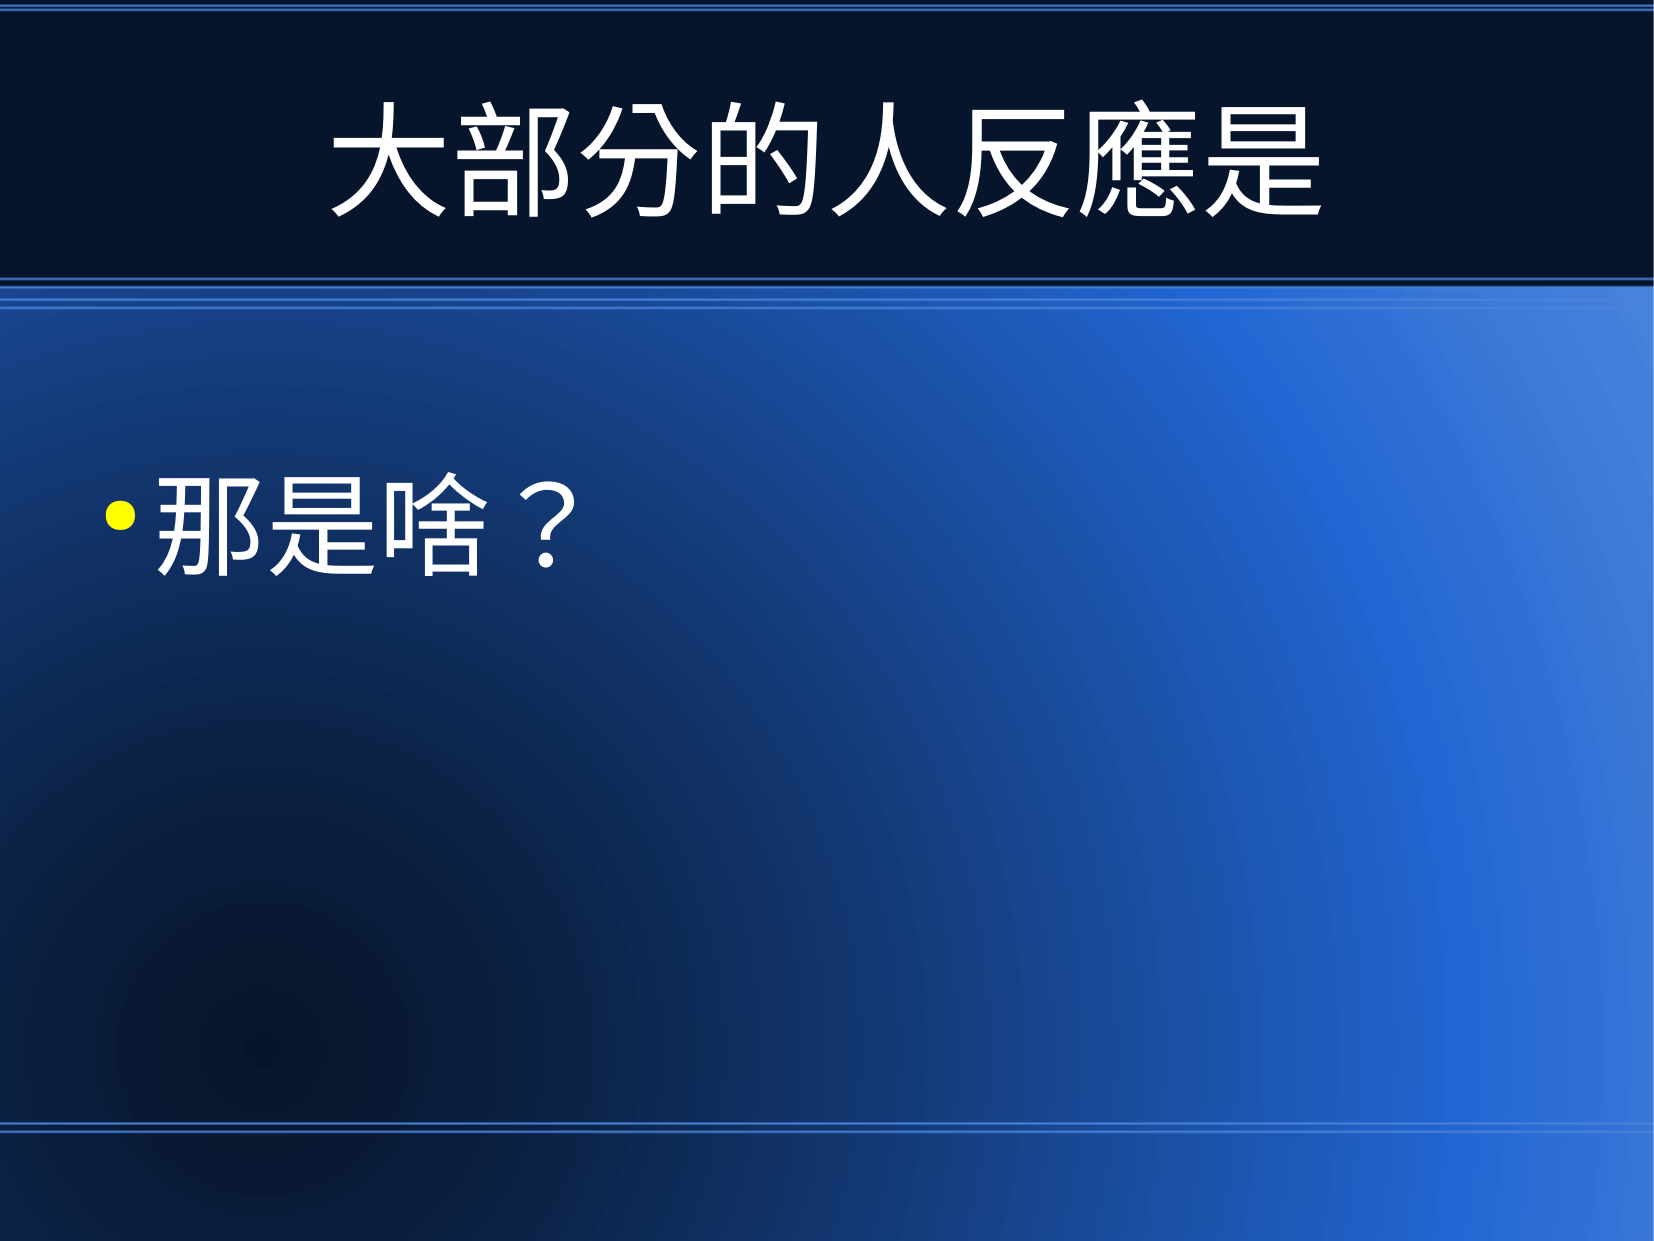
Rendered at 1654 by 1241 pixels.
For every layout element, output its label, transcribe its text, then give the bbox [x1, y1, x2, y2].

title 大部分的人反應是 [82, 49, 1571, 257]
list 那是啥？ [82, 355, 1571, 1241]
picture [0, 0, 1654, 1241]
